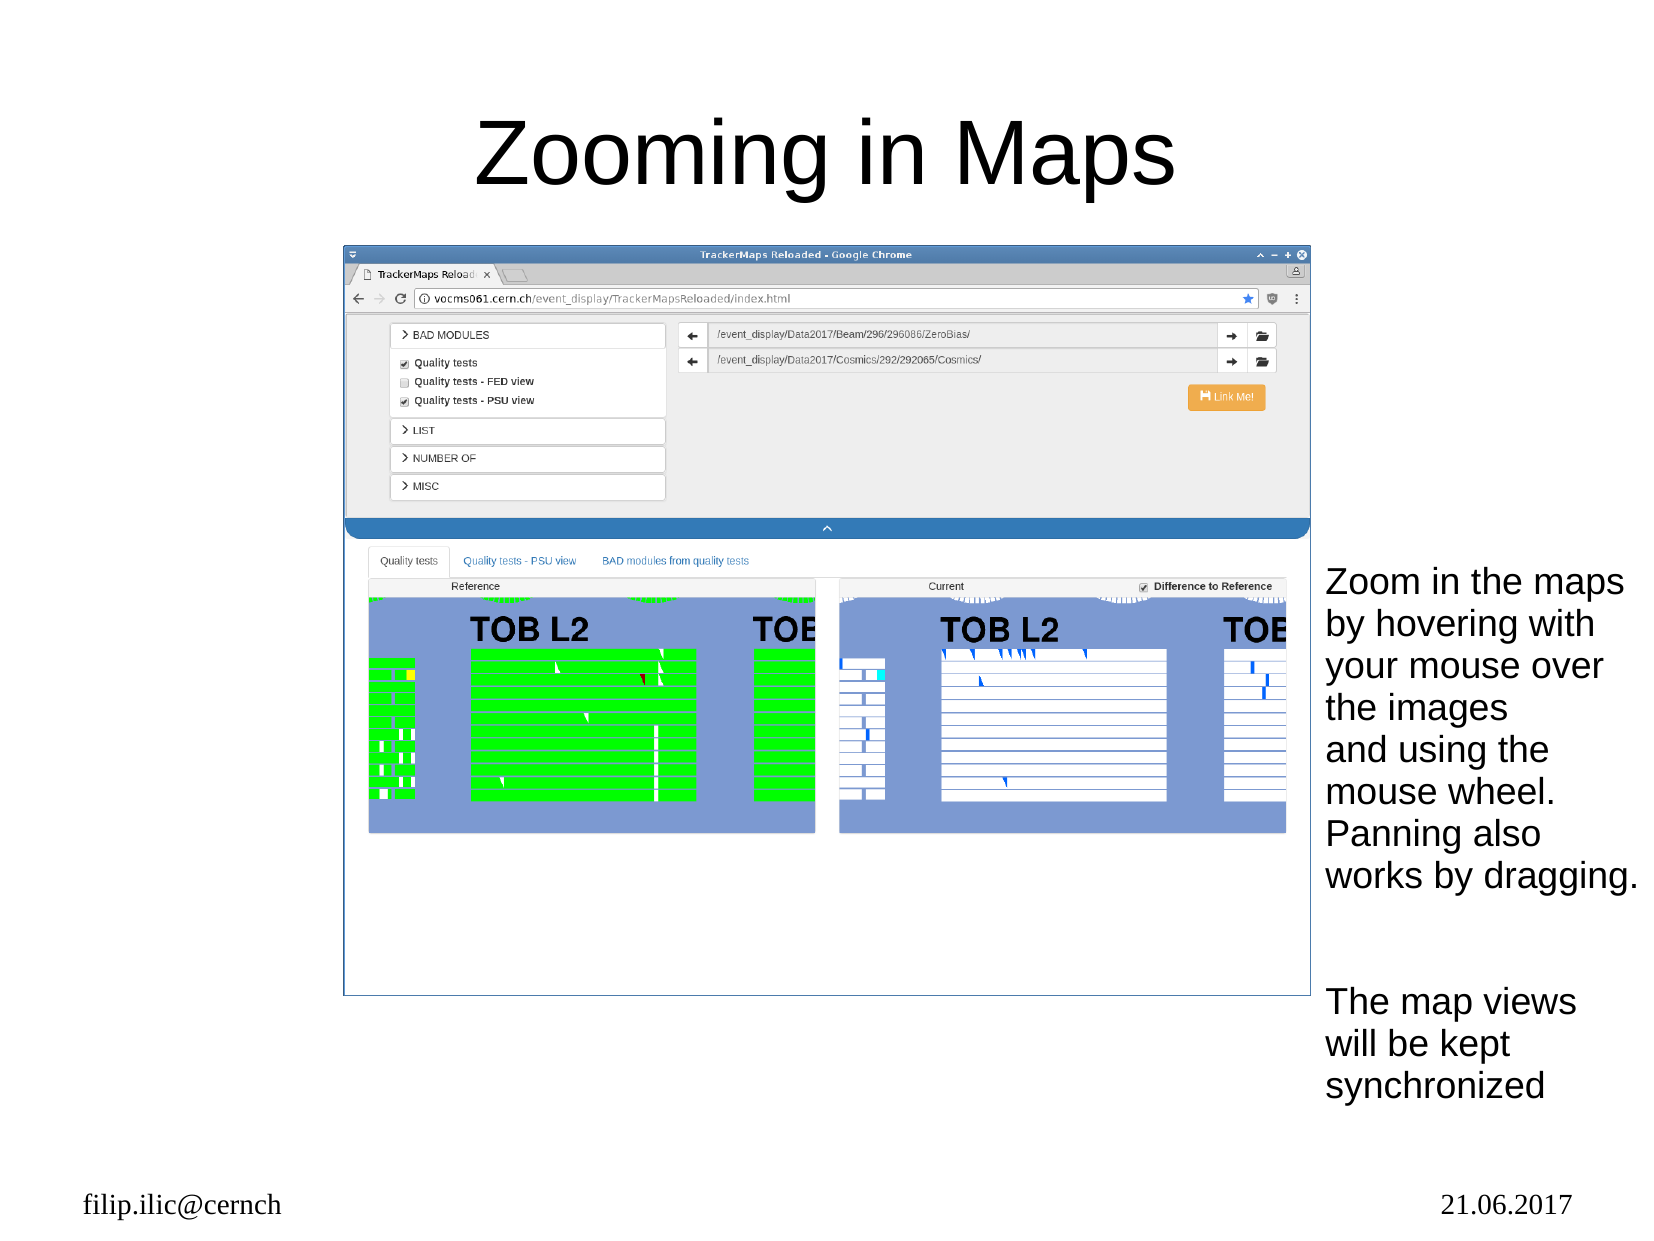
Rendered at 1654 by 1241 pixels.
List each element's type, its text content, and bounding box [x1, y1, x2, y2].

picture [343, 245, 1311, 996]
title Zooming in Maps [82, 49, 1571, 257]
text_box Zoom in the maps by hovering with your mouse over the images and using the mouse wheel. Panning also works by dragging. The map views will be kept synchronized [1310, 553, 1654, 1114]
